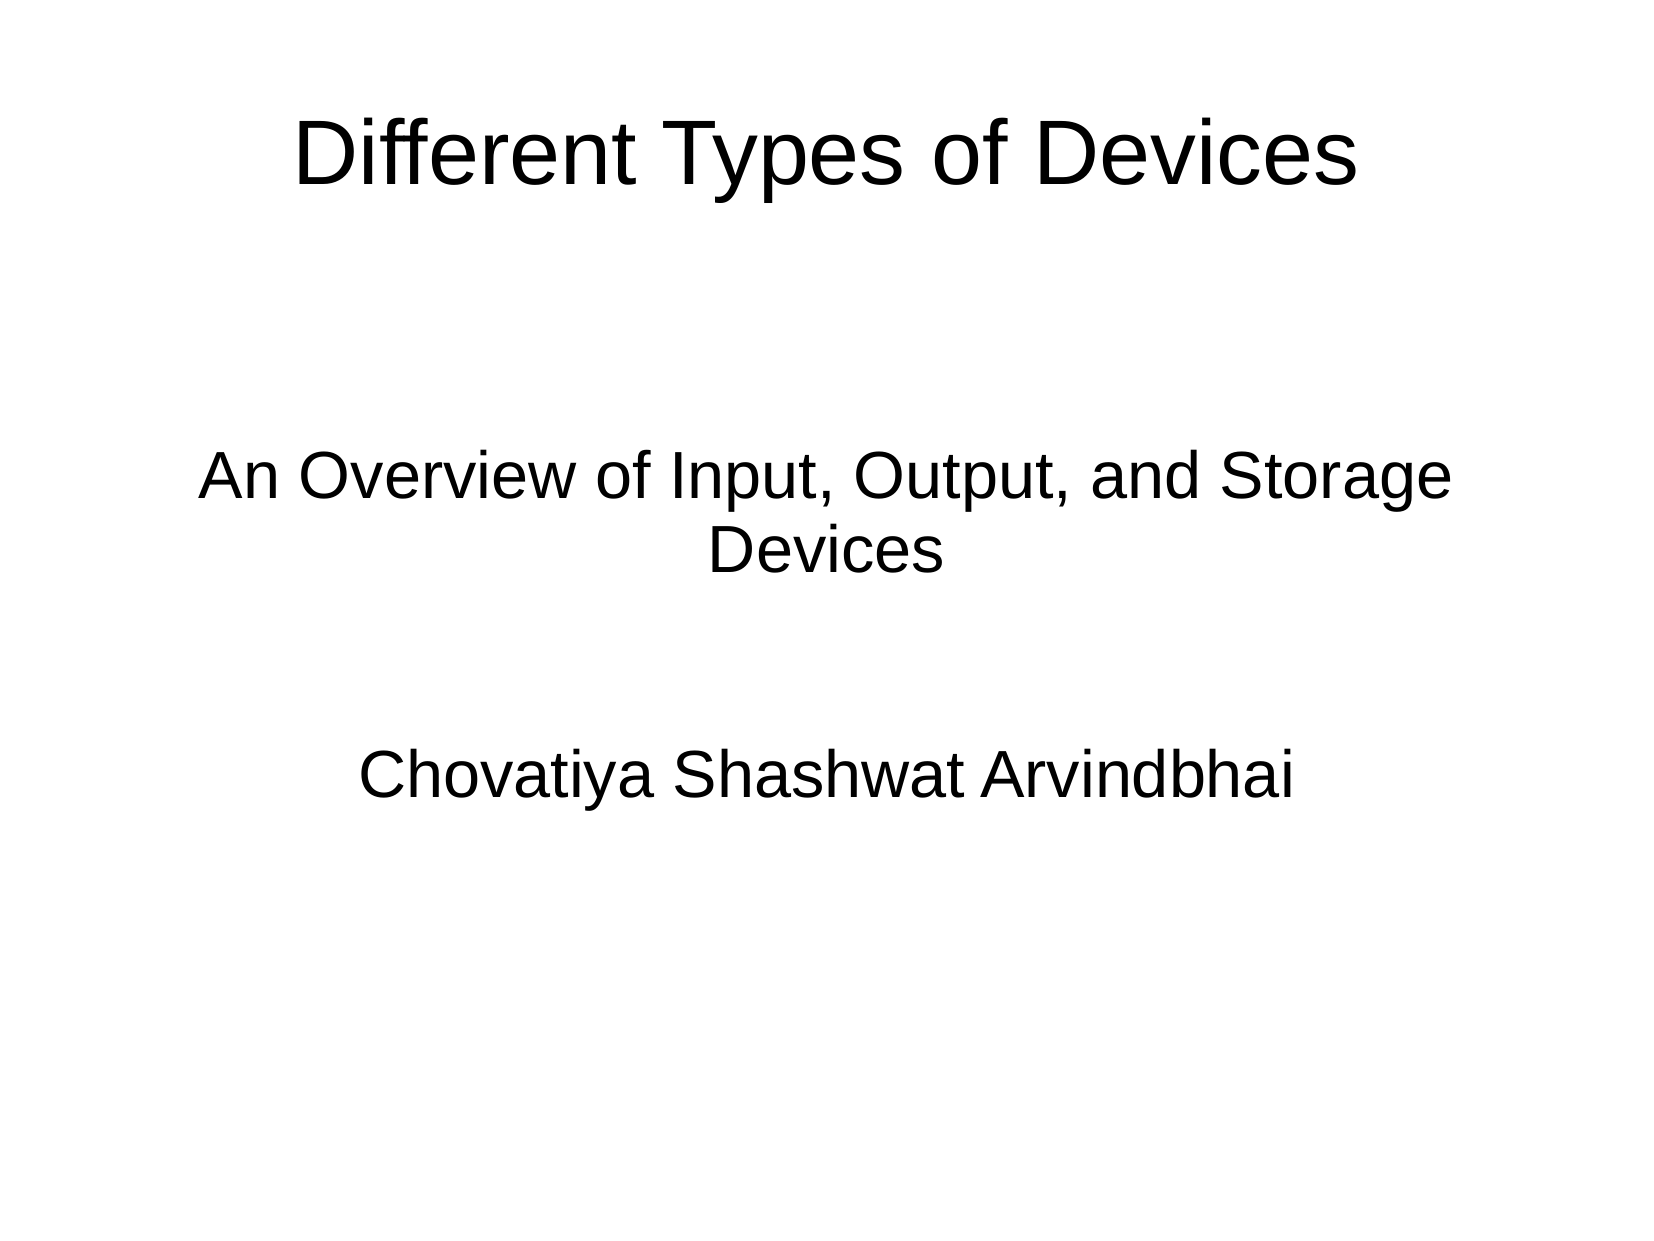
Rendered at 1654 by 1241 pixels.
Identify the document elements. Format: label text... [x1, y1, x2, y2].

title Different Types of Devices [82, 49, 1571, 257]
subtitle An Overview of Input, Output, and Storage Devices Chovatiya Shashwat Arvindbhai [82, 290, 1571, 1109]
